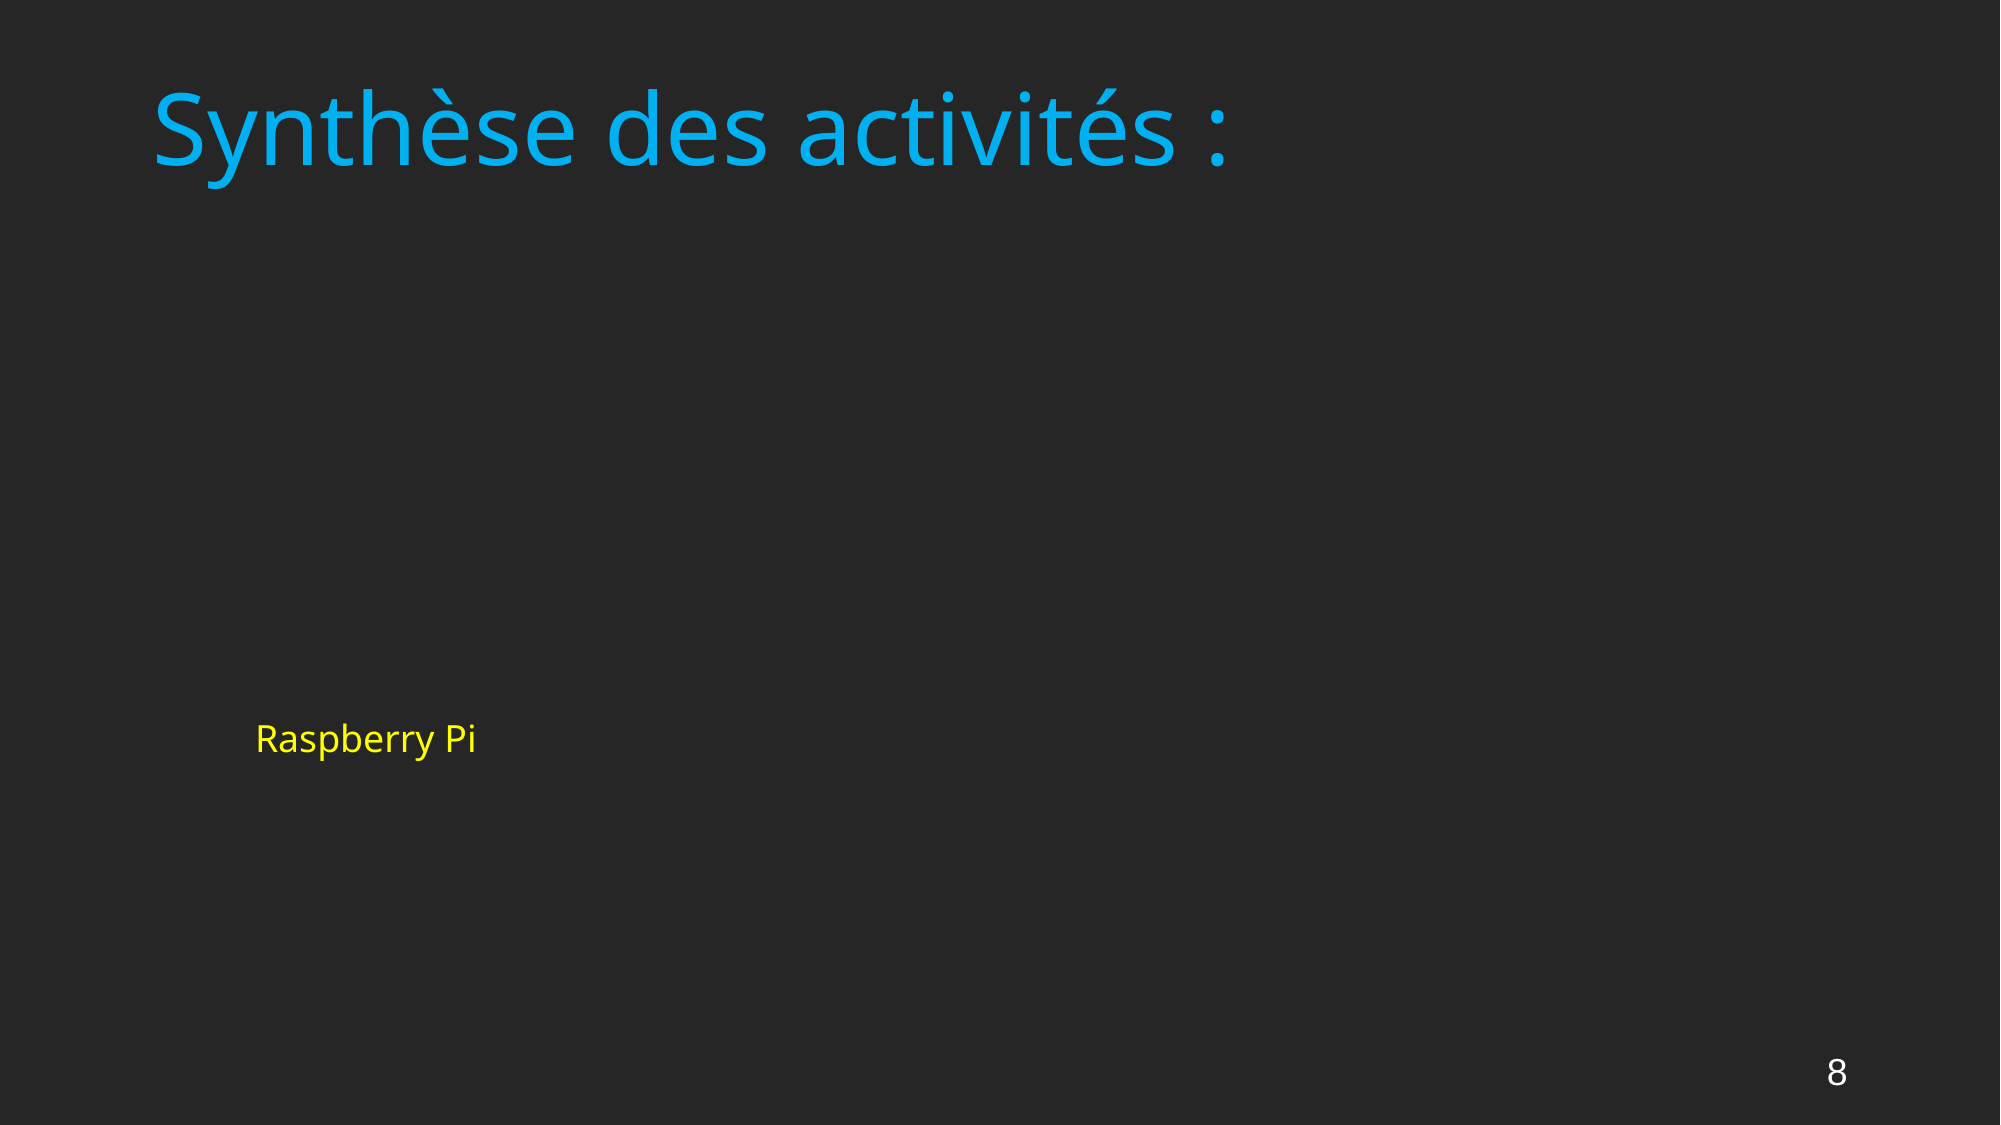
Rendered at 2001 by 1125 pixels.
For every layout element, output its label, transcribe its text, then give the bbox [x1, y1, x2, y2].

text_box [1412, 1042, 1863, 1103]
title Synthèse des activités : [137, 59, 1863, 197]
text_box Raspberry Pi [220, 704, 512, 765]
